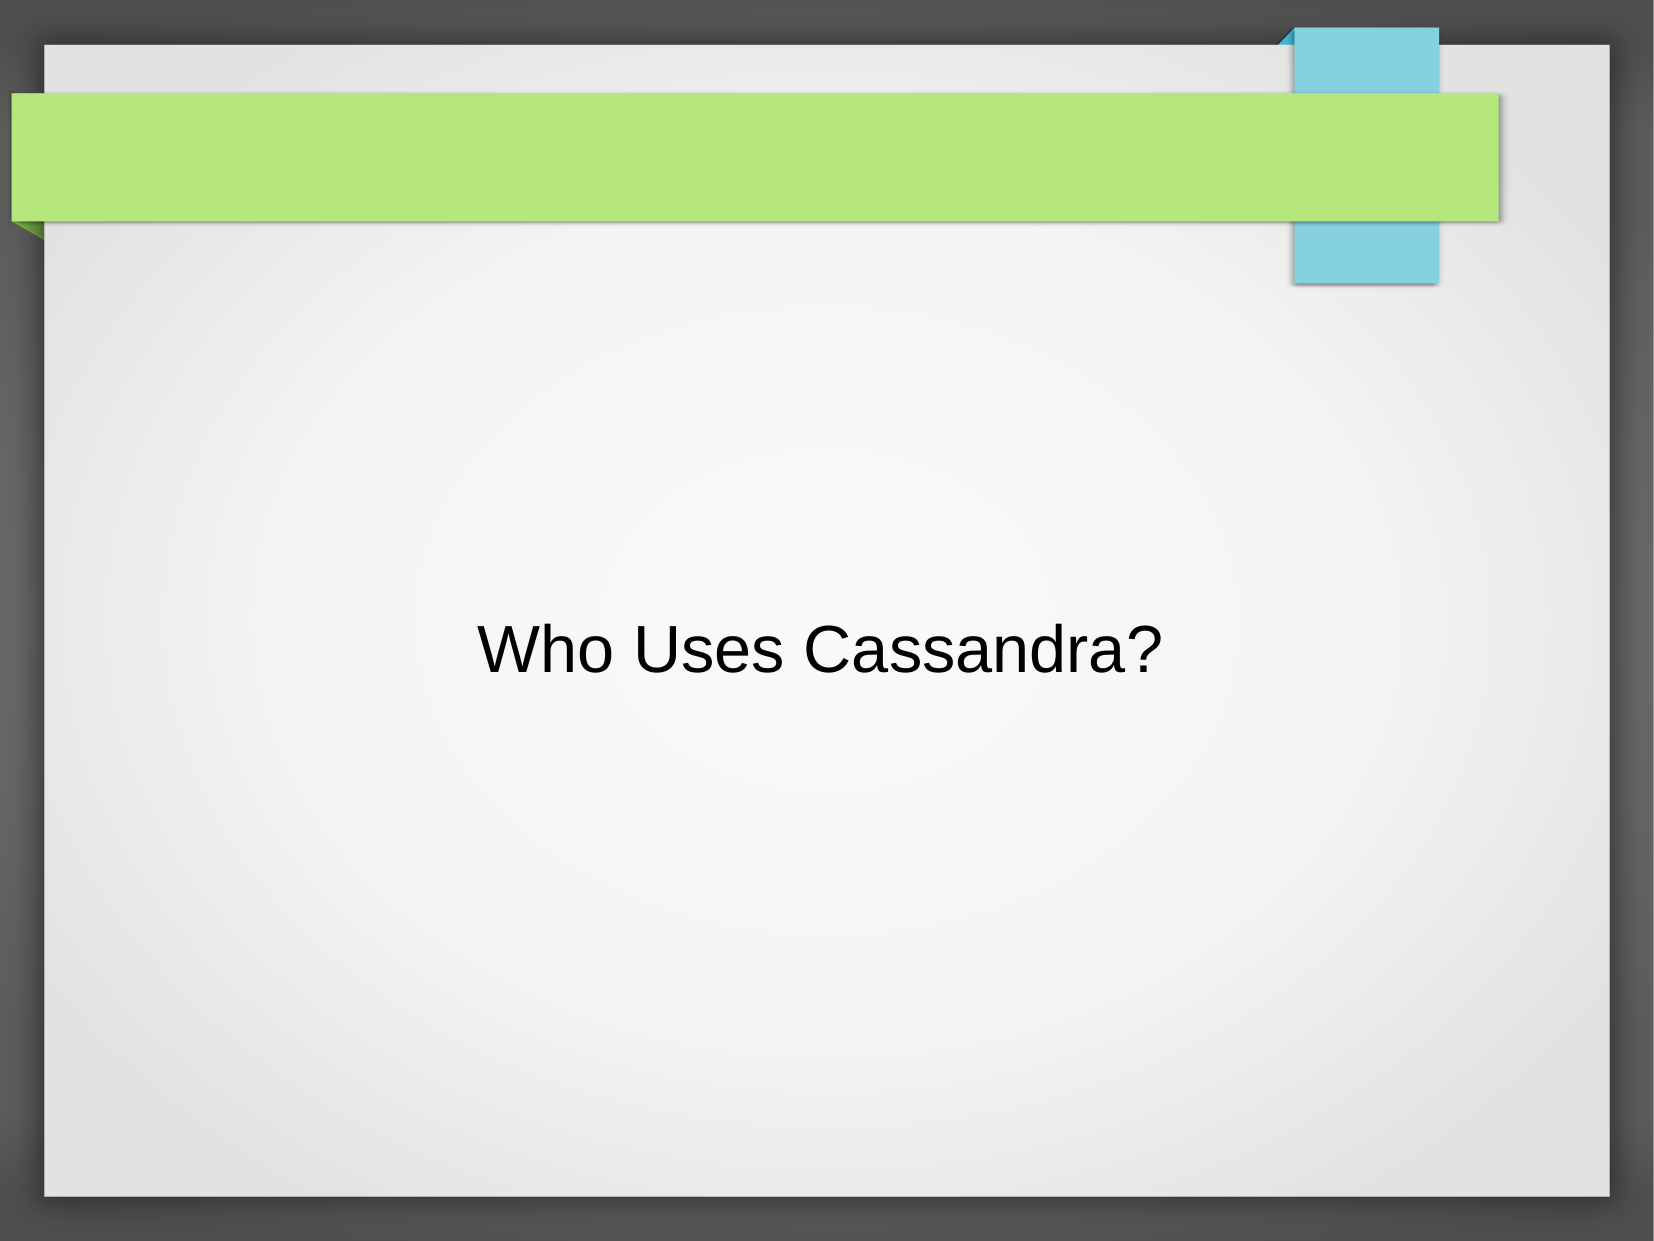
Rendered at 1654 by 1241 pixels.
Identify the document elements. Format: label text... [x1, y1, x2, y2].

subtitle Who Uses Cassandra? [236, 342, 1406, 957]
picture [0, 0, 1654, 1241]
